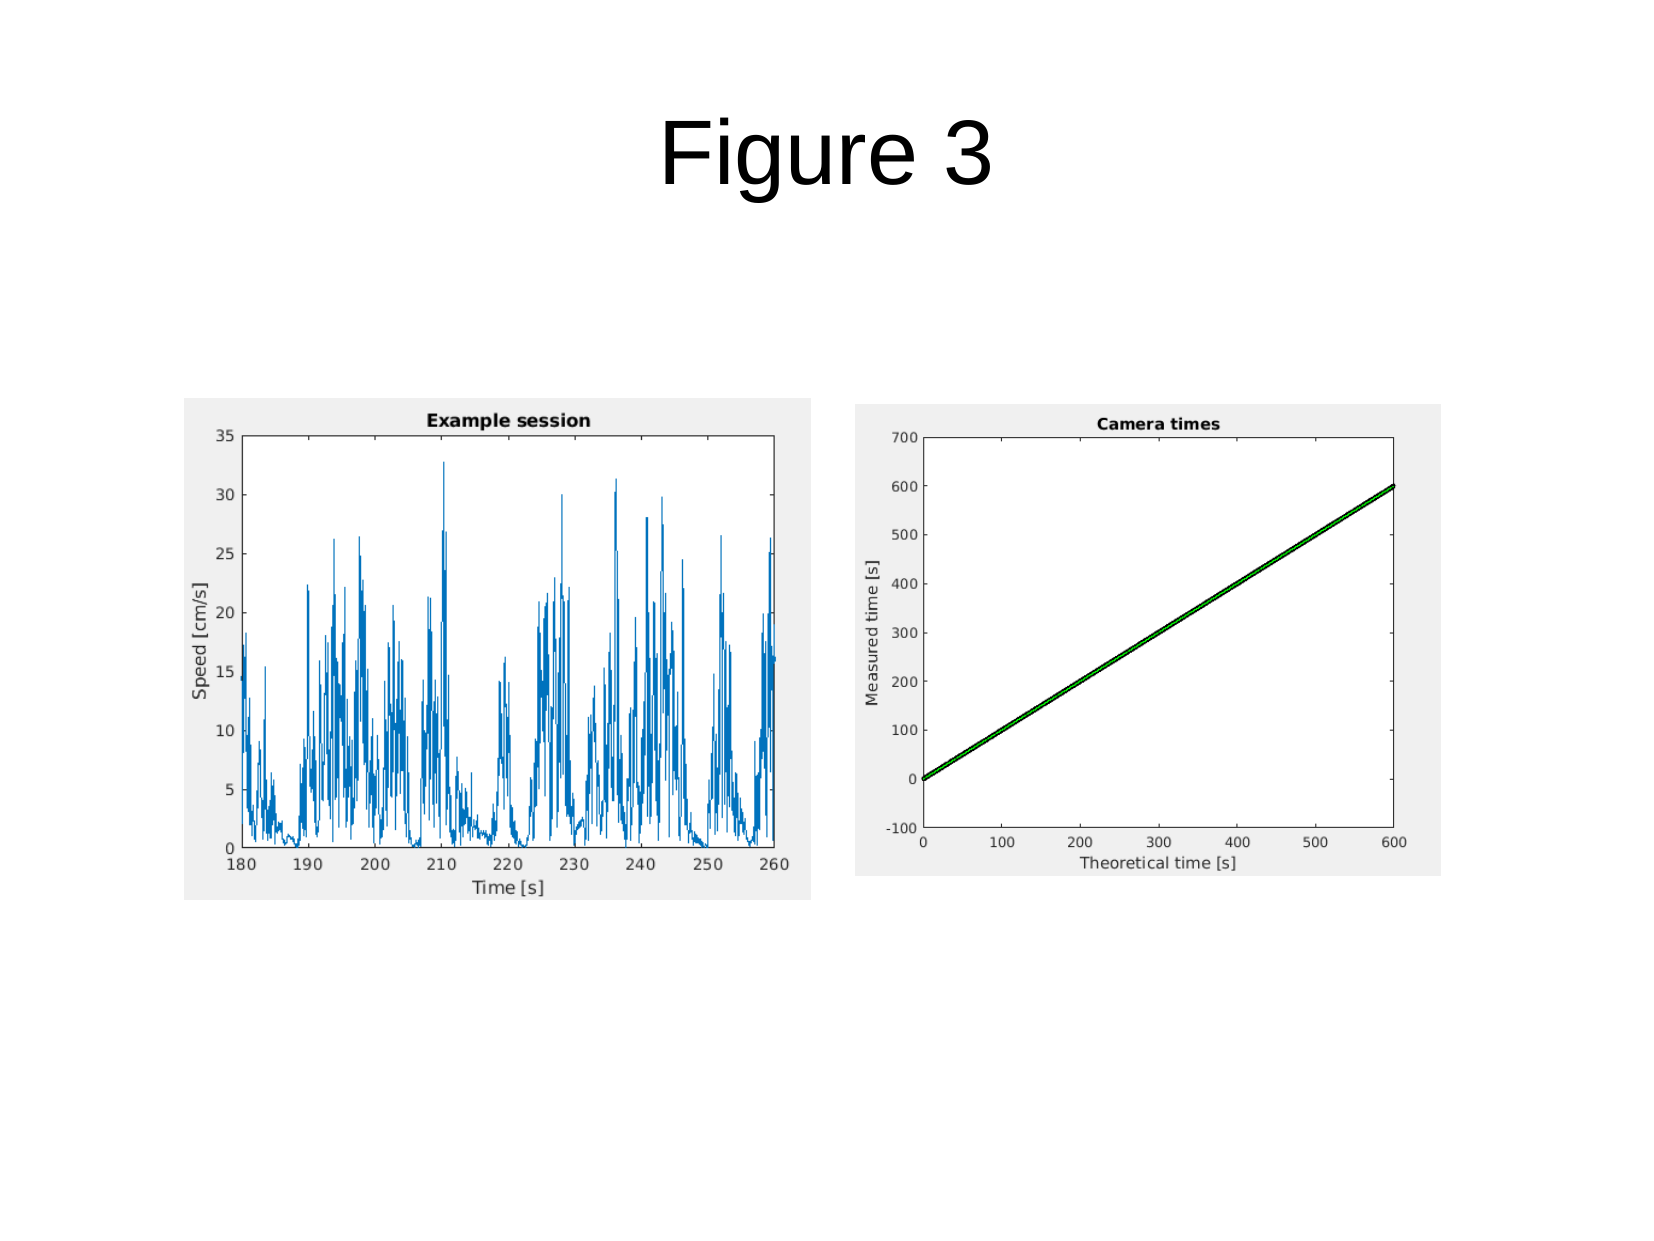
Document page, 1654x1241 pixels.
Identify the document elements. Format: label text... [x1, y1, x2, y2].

picture [855, 404, 1441, 876]
picture [184, 398, 811, 901]
title Figure 3 [82, 49, 1571, 257]
